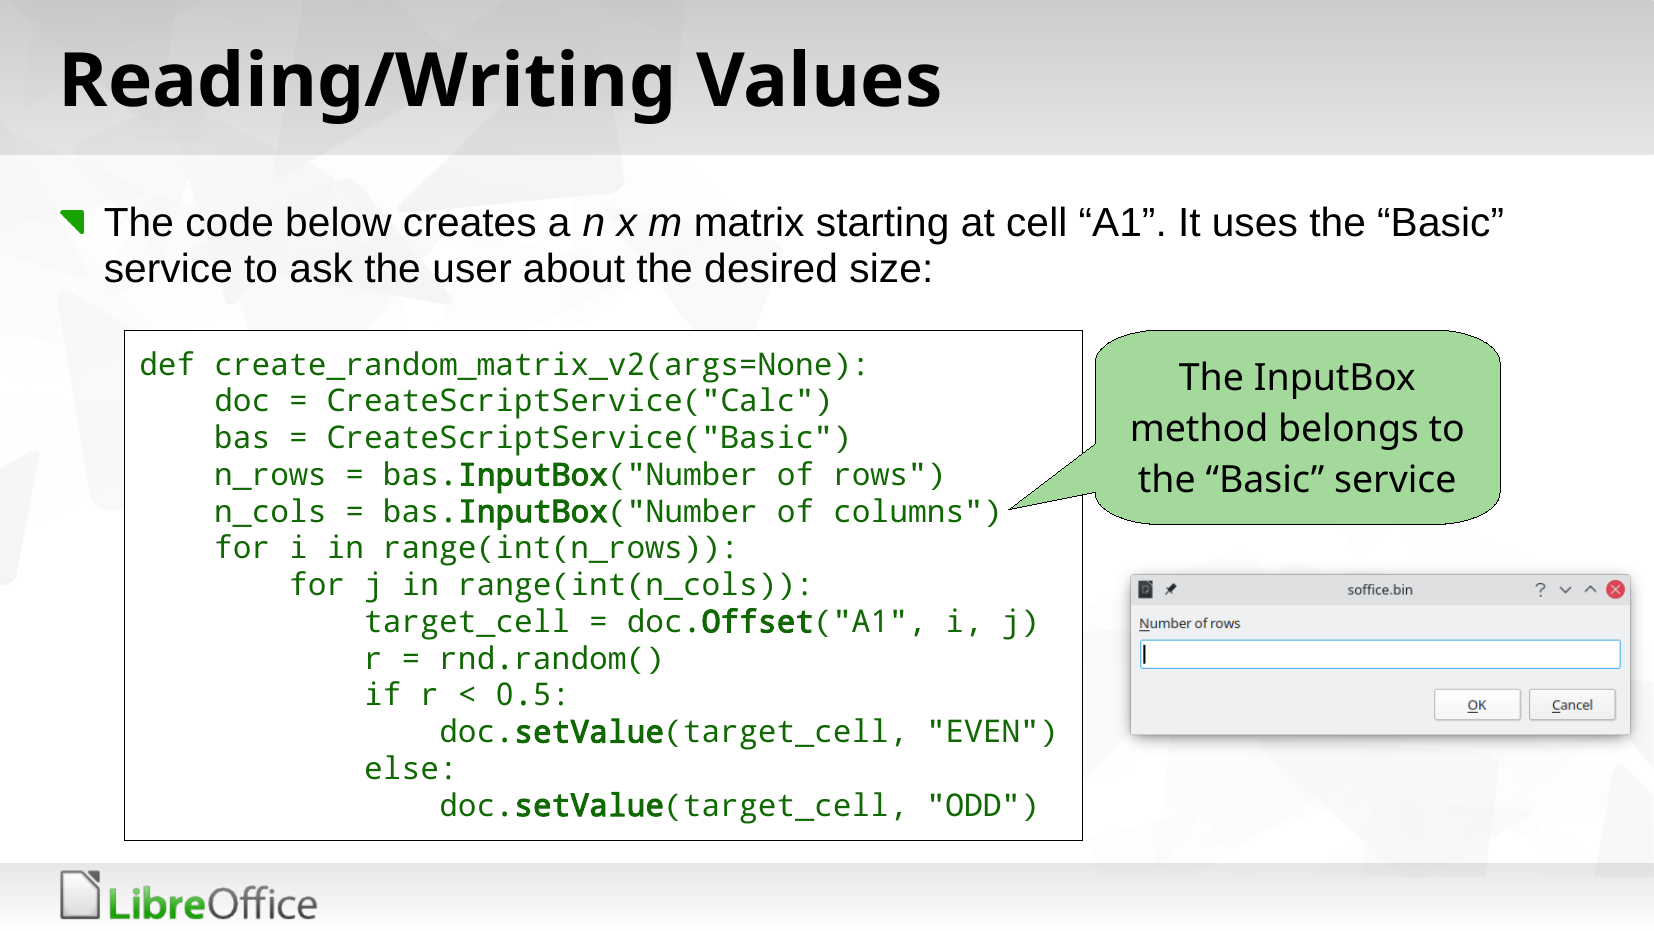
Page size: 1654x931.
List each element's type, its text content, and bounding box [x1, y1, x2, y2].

text_box def create_random_matrix_v2(args=None): doc = CreateScriptService("Calc") bas = CreateScriptService("Basic") n_rows = bas.InputBox("Number of rows") n_cols = bas.InputBox("Number of columns") for i in range(int(n_rows)): for j in range(int(n_cols)): target_cell = doc.Offset("A1", i, j) r = rnd.random() if r < 0.5: doc.setValue(target_cell, "EVEN") else: doc.setValue(target_cell, "ODD") [124, 330, 1083, 841]
picture [41, 851, 337, 931]
picture [915, 411, 1654, 877]
list The code below creates a n x m matrix starting at cell “A1”. It uses the “Basic” service to ask the user about the desired size: [60, 199, 1595, 739]
picture [0, 0, 783, 698]
text_box The InputBox method belongs to the “Basic” service [1008, 330, 1501, 525]
title Reading/Writing Values [59, 22, 1595, 133]
